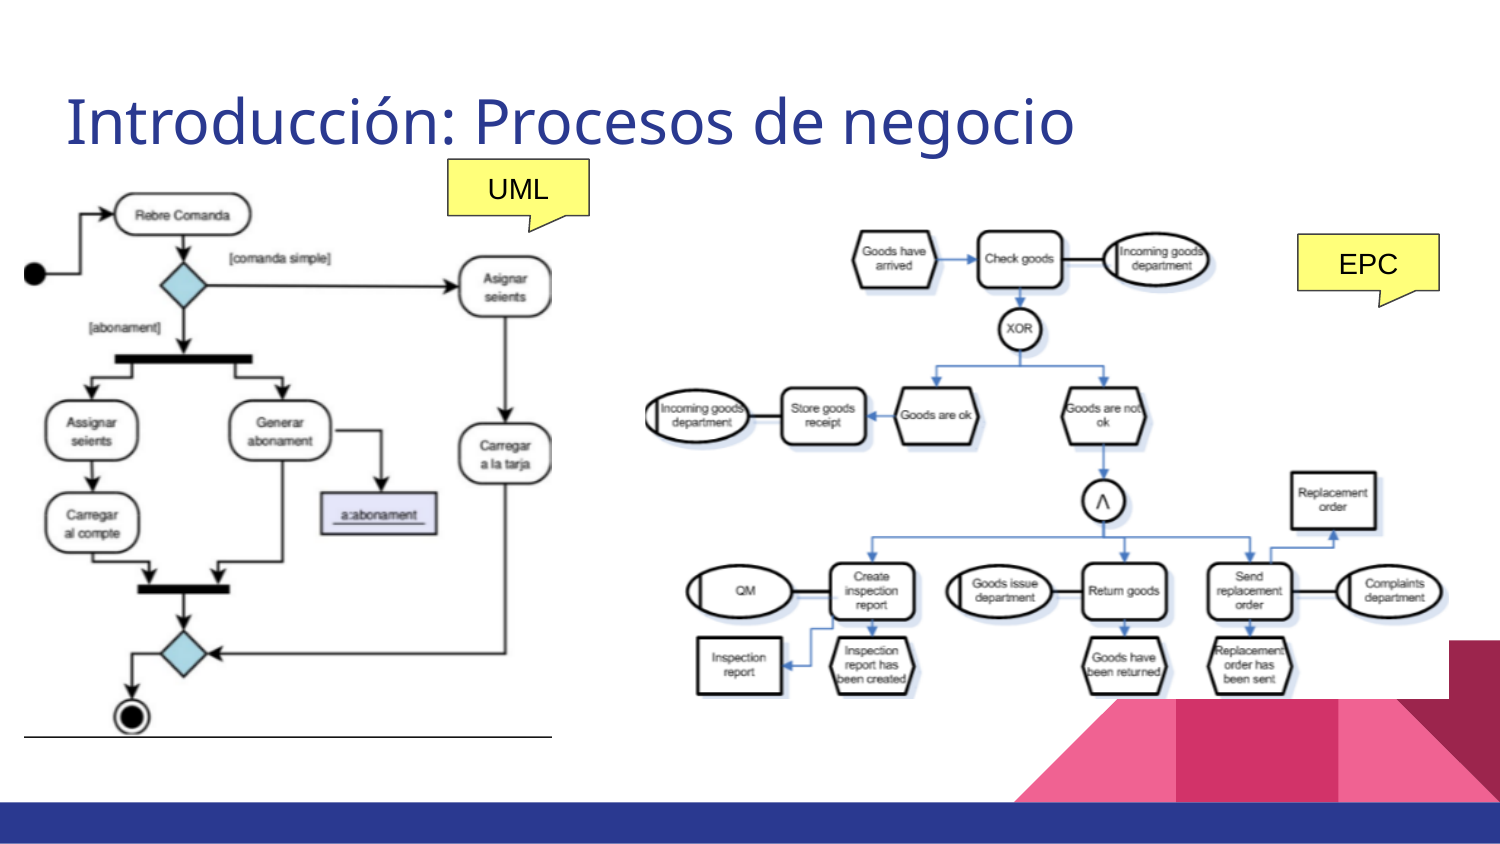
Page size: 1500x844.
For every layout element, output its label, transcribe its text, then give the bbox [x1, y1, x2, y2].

title Introducción: Procesos de negocio [51, 67, 1449, 167]
picture [645, 229, 1449, 699]
picture [24, 191, 552, 738]
text_box UML [447, 159, 590, 233]
text_box EPC [1297, 234, 1440, 308]
